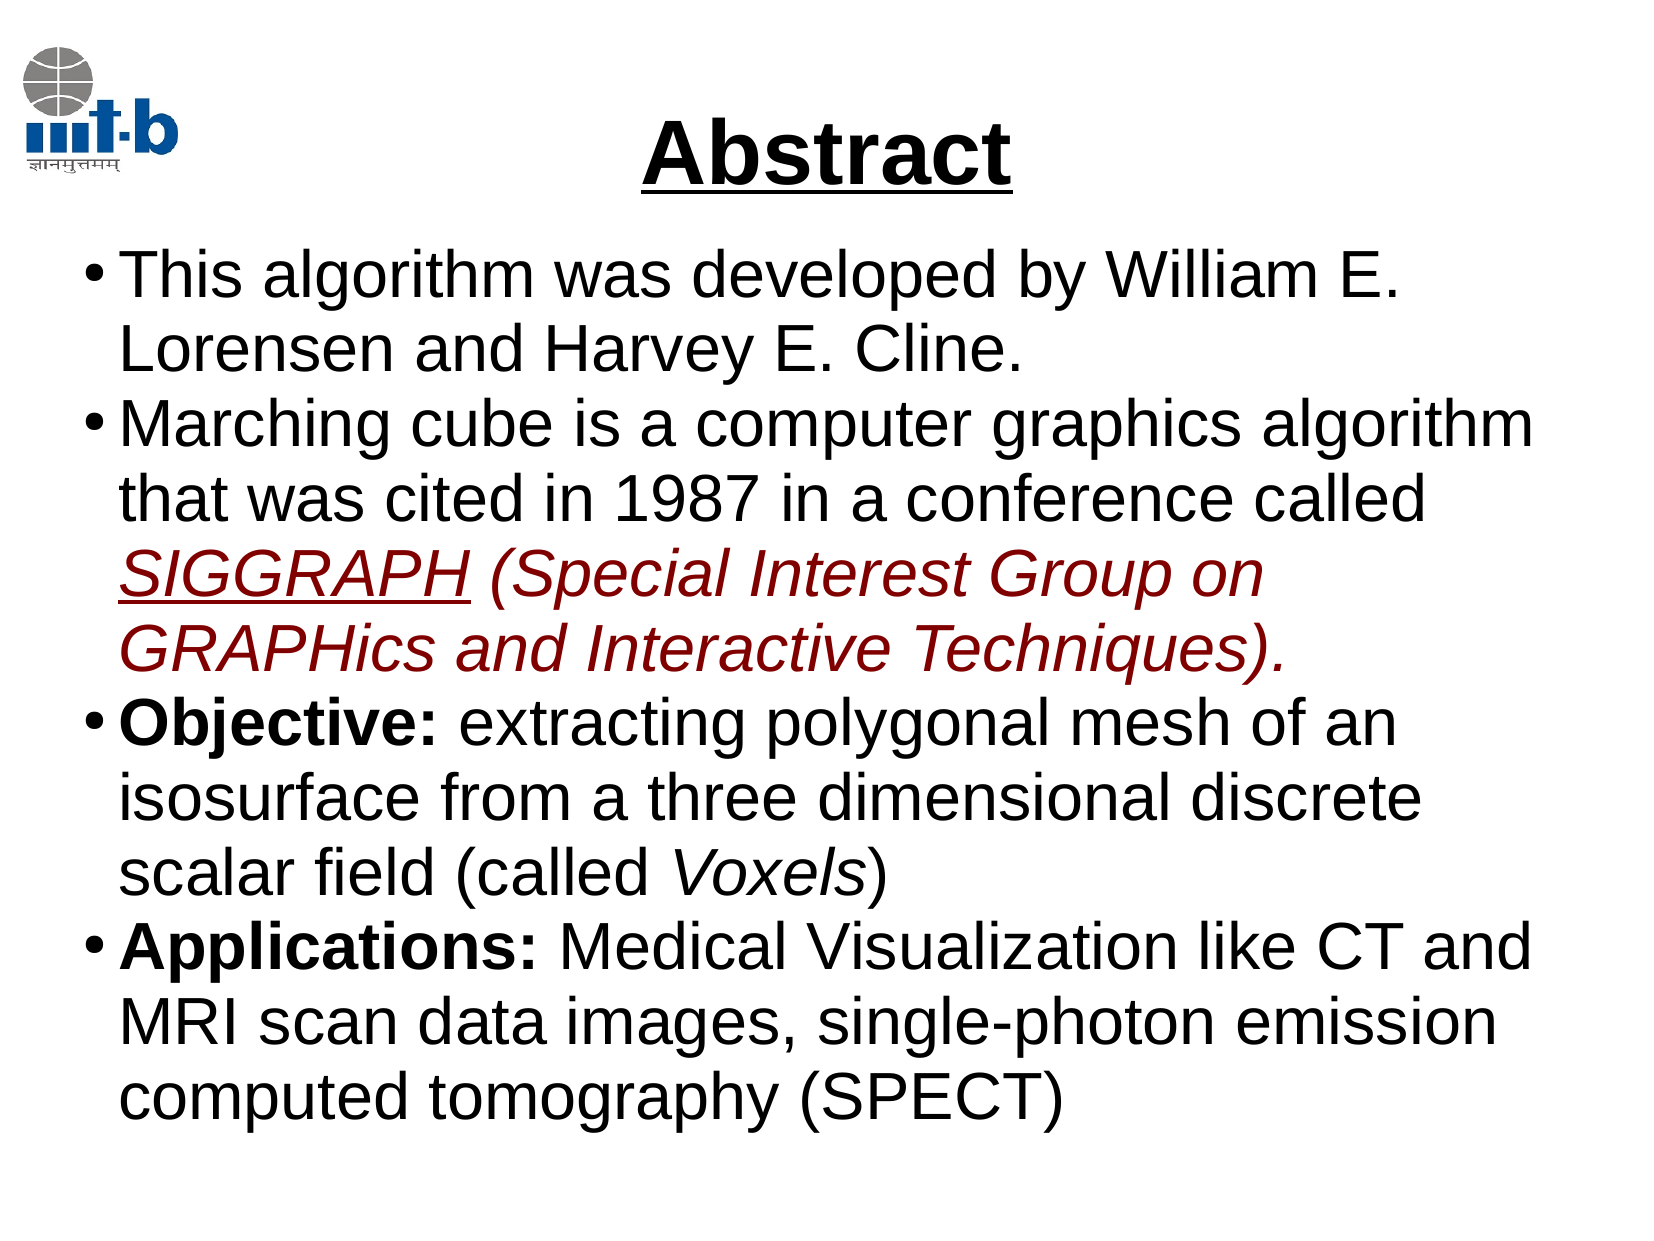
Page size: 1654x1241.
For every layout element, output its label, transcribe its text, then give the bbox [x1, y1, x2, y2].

subtitle This algorithm was developed by William E. Lorensen and Harvey E. Cline. Marching cube is a computer graphics algorithm that was cited in 1987 in a conference called SIGGRAPH (Special Interest Group on GRAPHics and Interactive Techniques). Objective: extracting polygonal mesh of an isosurface from a three dimensional discrete scalar field (called Voxels) Applications: Medical Visualization like CT and MRI scan data images, single-photon emission computed tomography (SPECT) [82, 236, 1571, 1134]
picture [23, 35, 178, 189]
title Abstract [82, 49, 1571, 236]
